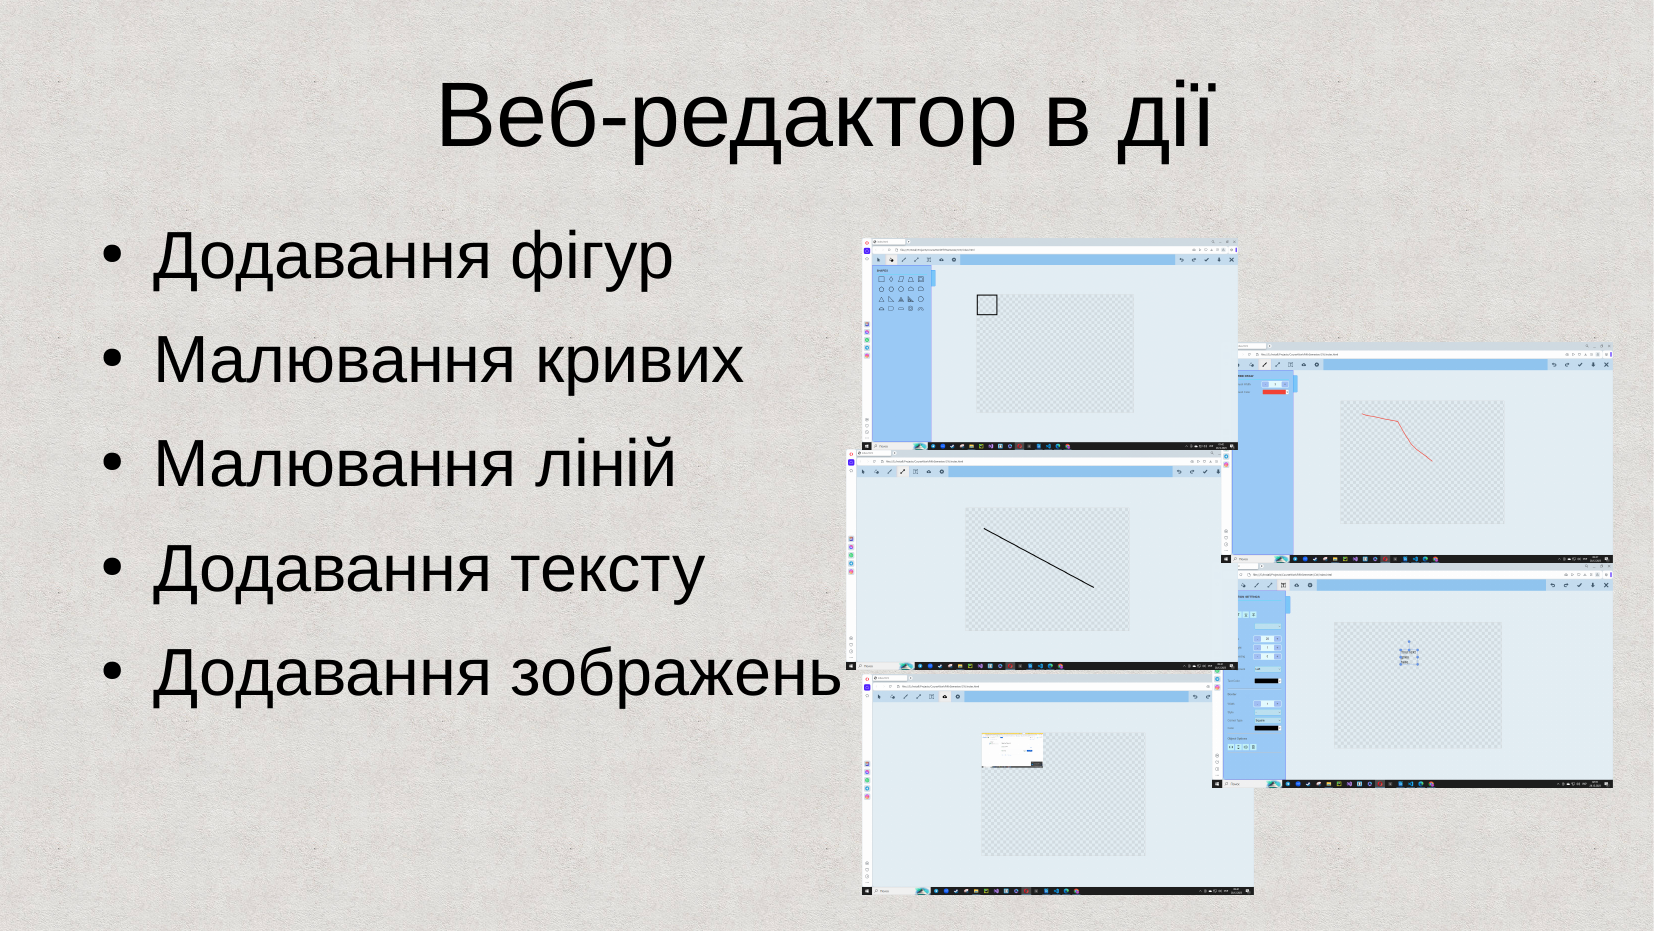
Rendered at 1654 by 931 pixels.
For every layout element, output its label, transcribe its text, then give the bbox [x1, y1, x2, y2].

title Веб-редактор в дії [82, 12, 1571, 217]
list Додавання фігур Малювання кривих Малювання ліній Додавання тексту Додавання зображень [82, 217, 1571, 758]
picture [0, 0, 1654, 931]
